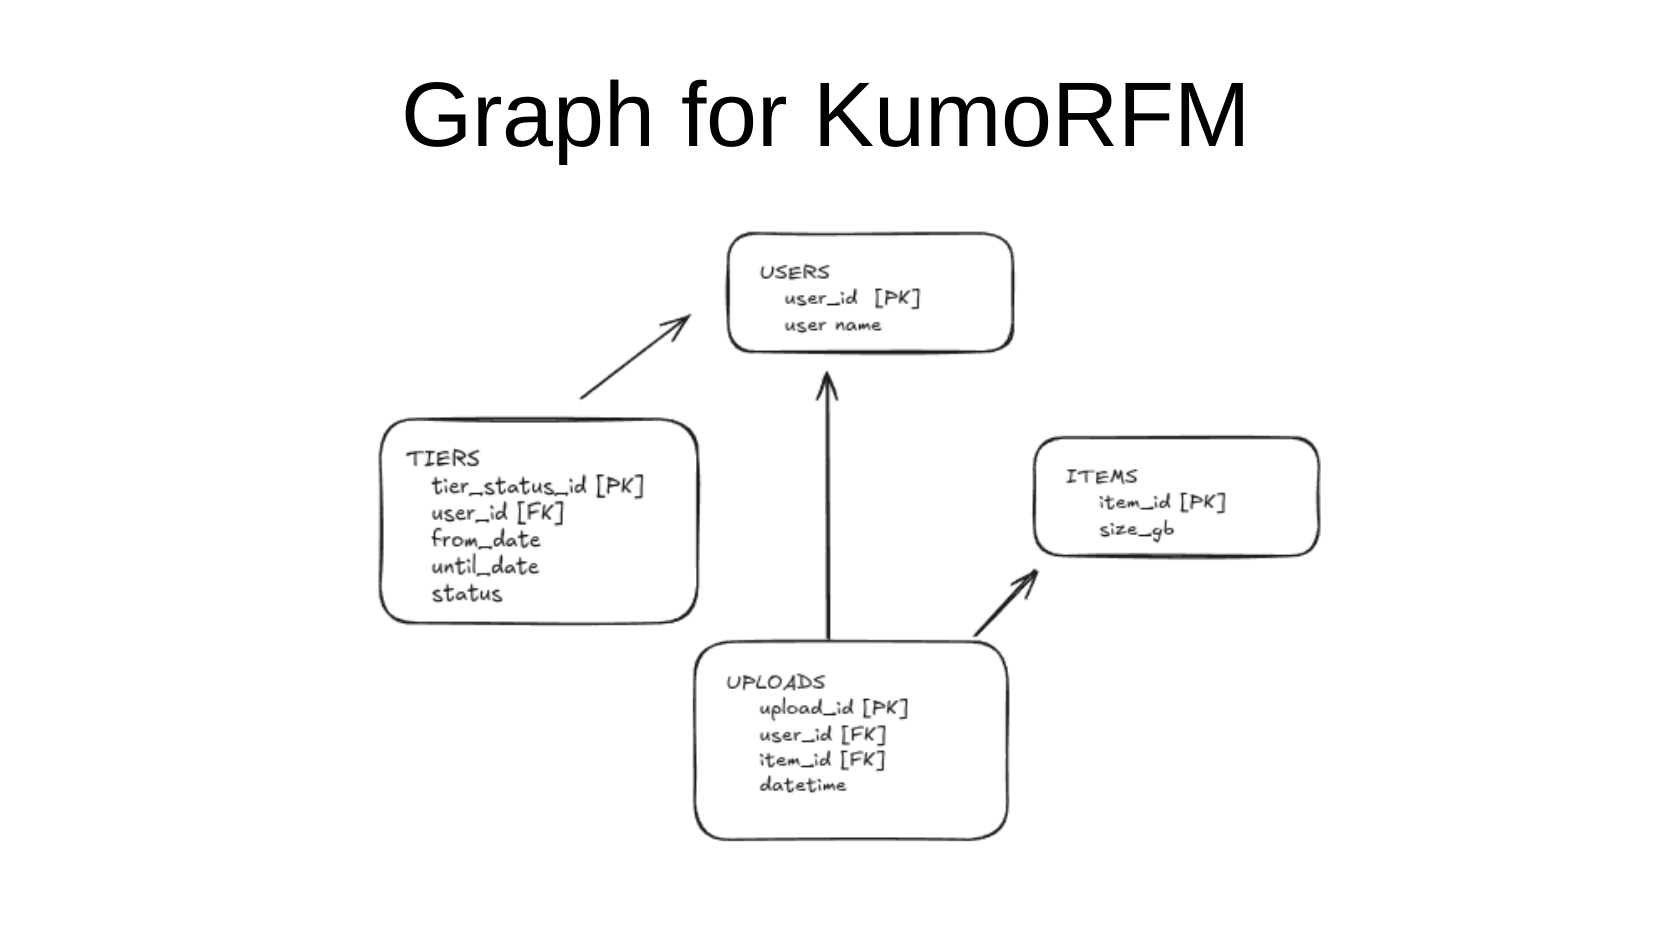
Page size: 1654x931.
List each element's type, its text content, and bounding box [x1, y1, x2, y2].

title Graph for KumoRFM [82, 37, 1571, 193]
picture [337, 217, 1366, 863]
